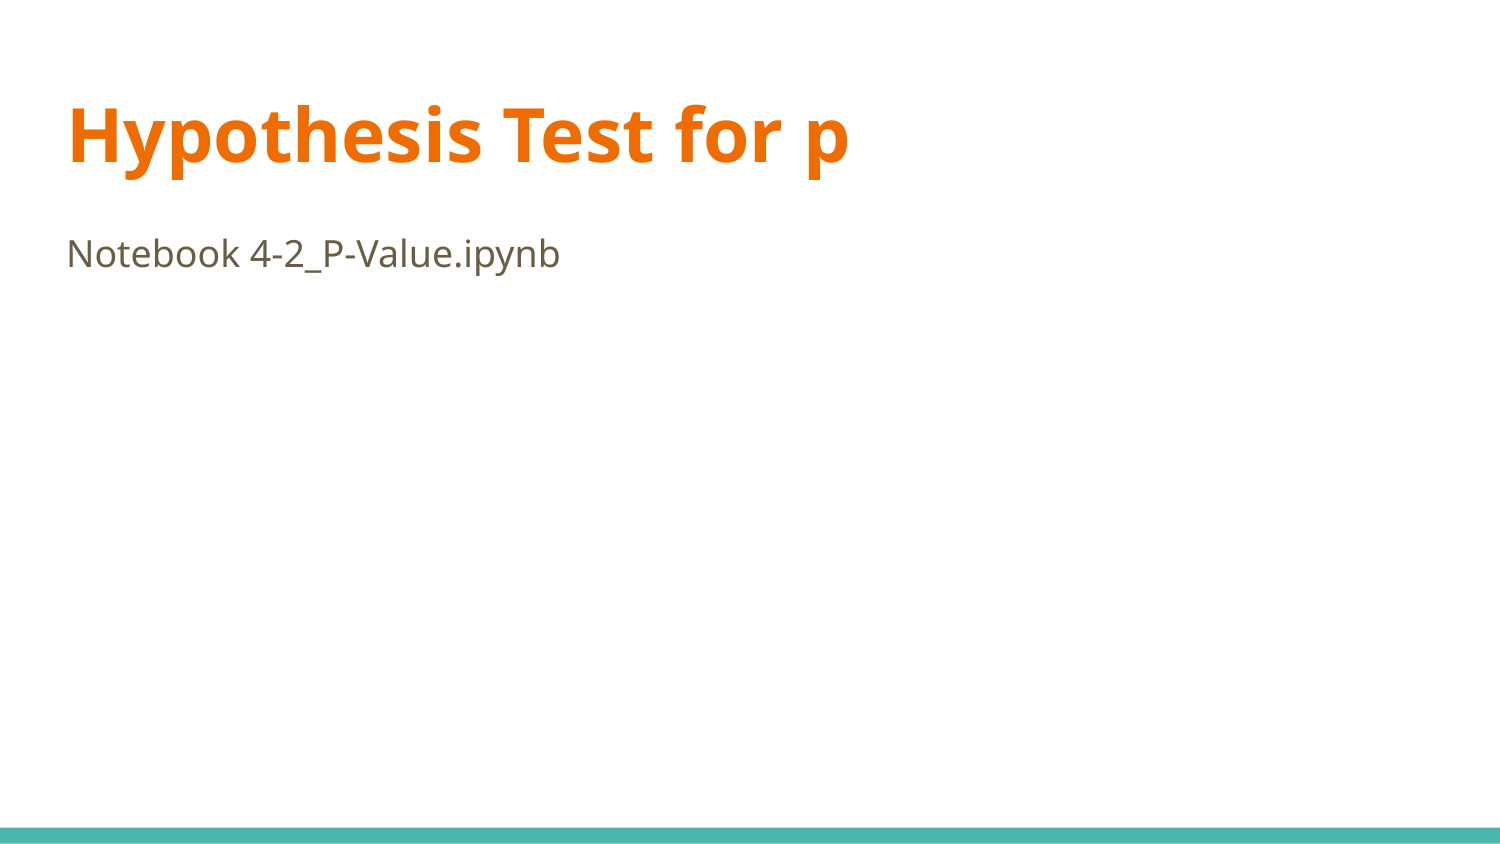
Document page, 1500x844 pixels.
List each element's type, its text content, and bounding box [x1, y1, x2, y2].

list Notebook 4-2_P-Value.ipynb [51, 207, 1449, 750]
title Hypothesis Test for p [51, 72, 1449, 189]
